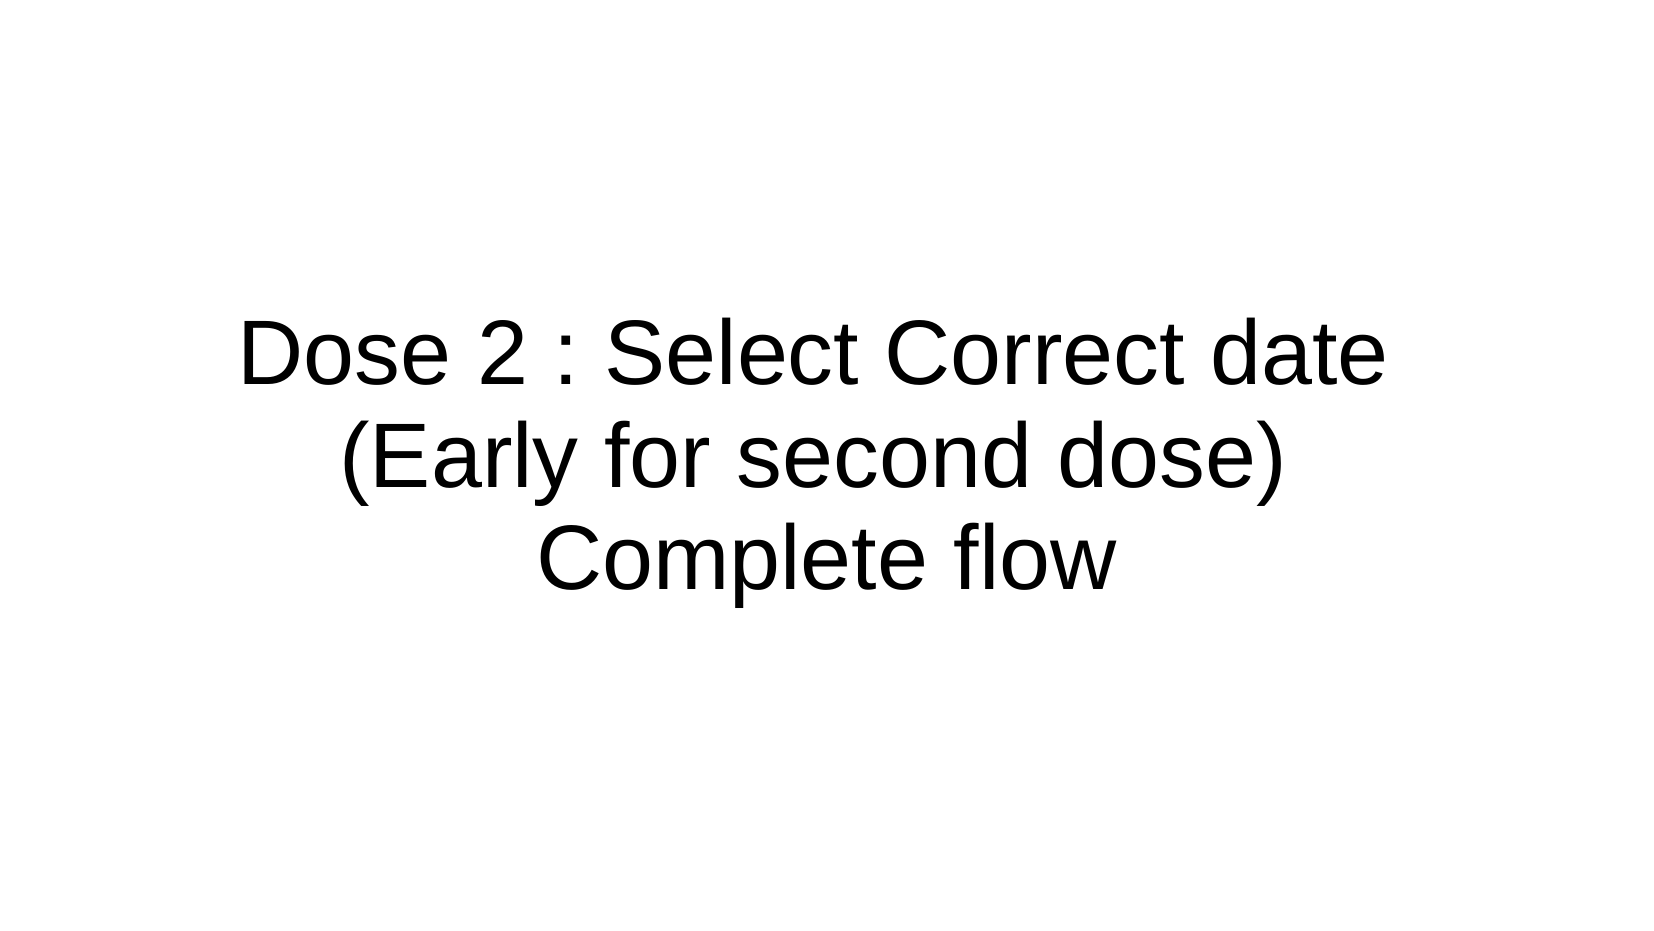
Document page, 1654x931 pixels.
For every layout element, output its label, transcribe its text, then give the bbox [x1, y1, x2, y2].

title Dose 2 : Select Correct date (Early for second dose) Complete flow [82, 37, 1571, 875]
